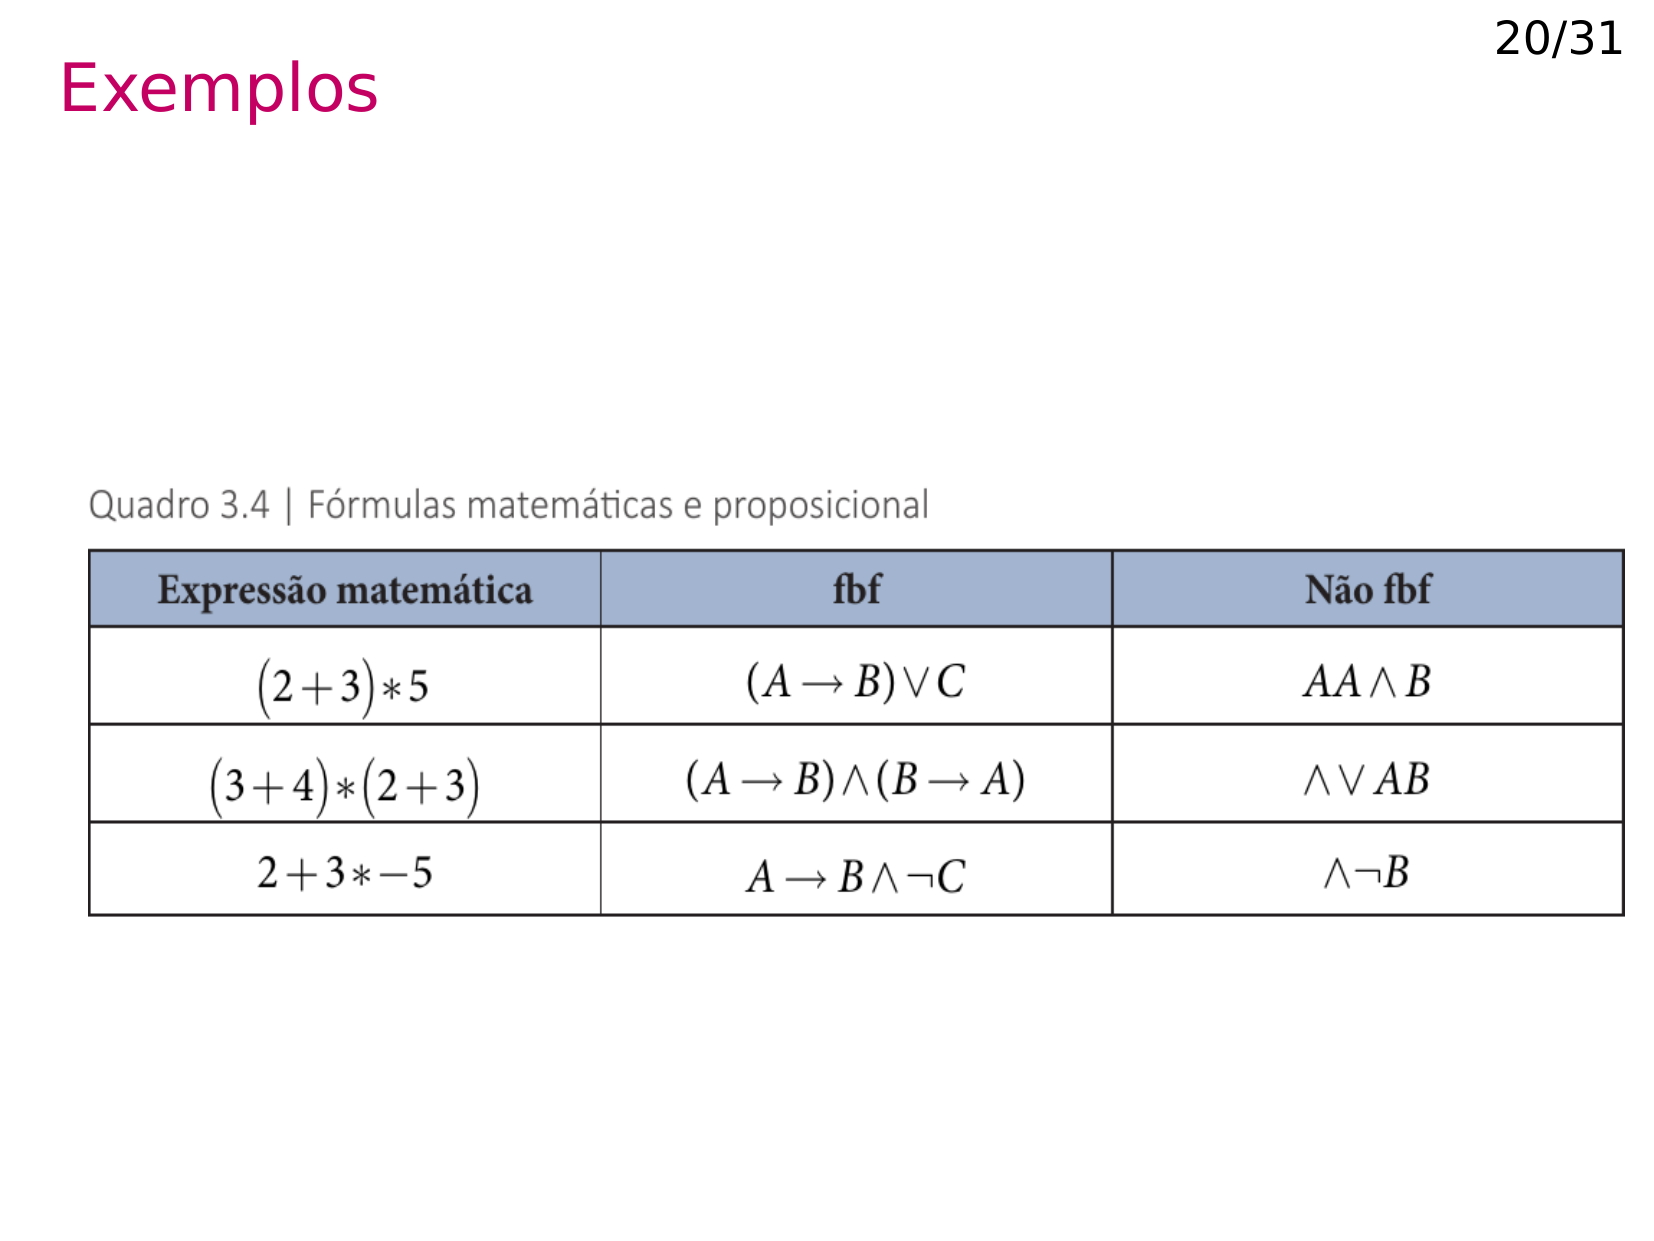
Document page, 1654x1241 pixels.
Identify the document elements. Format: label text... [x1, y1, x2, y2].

title Exemplos [59, 29, 1625, 148]
picture [88, 484, 1625, 920]
